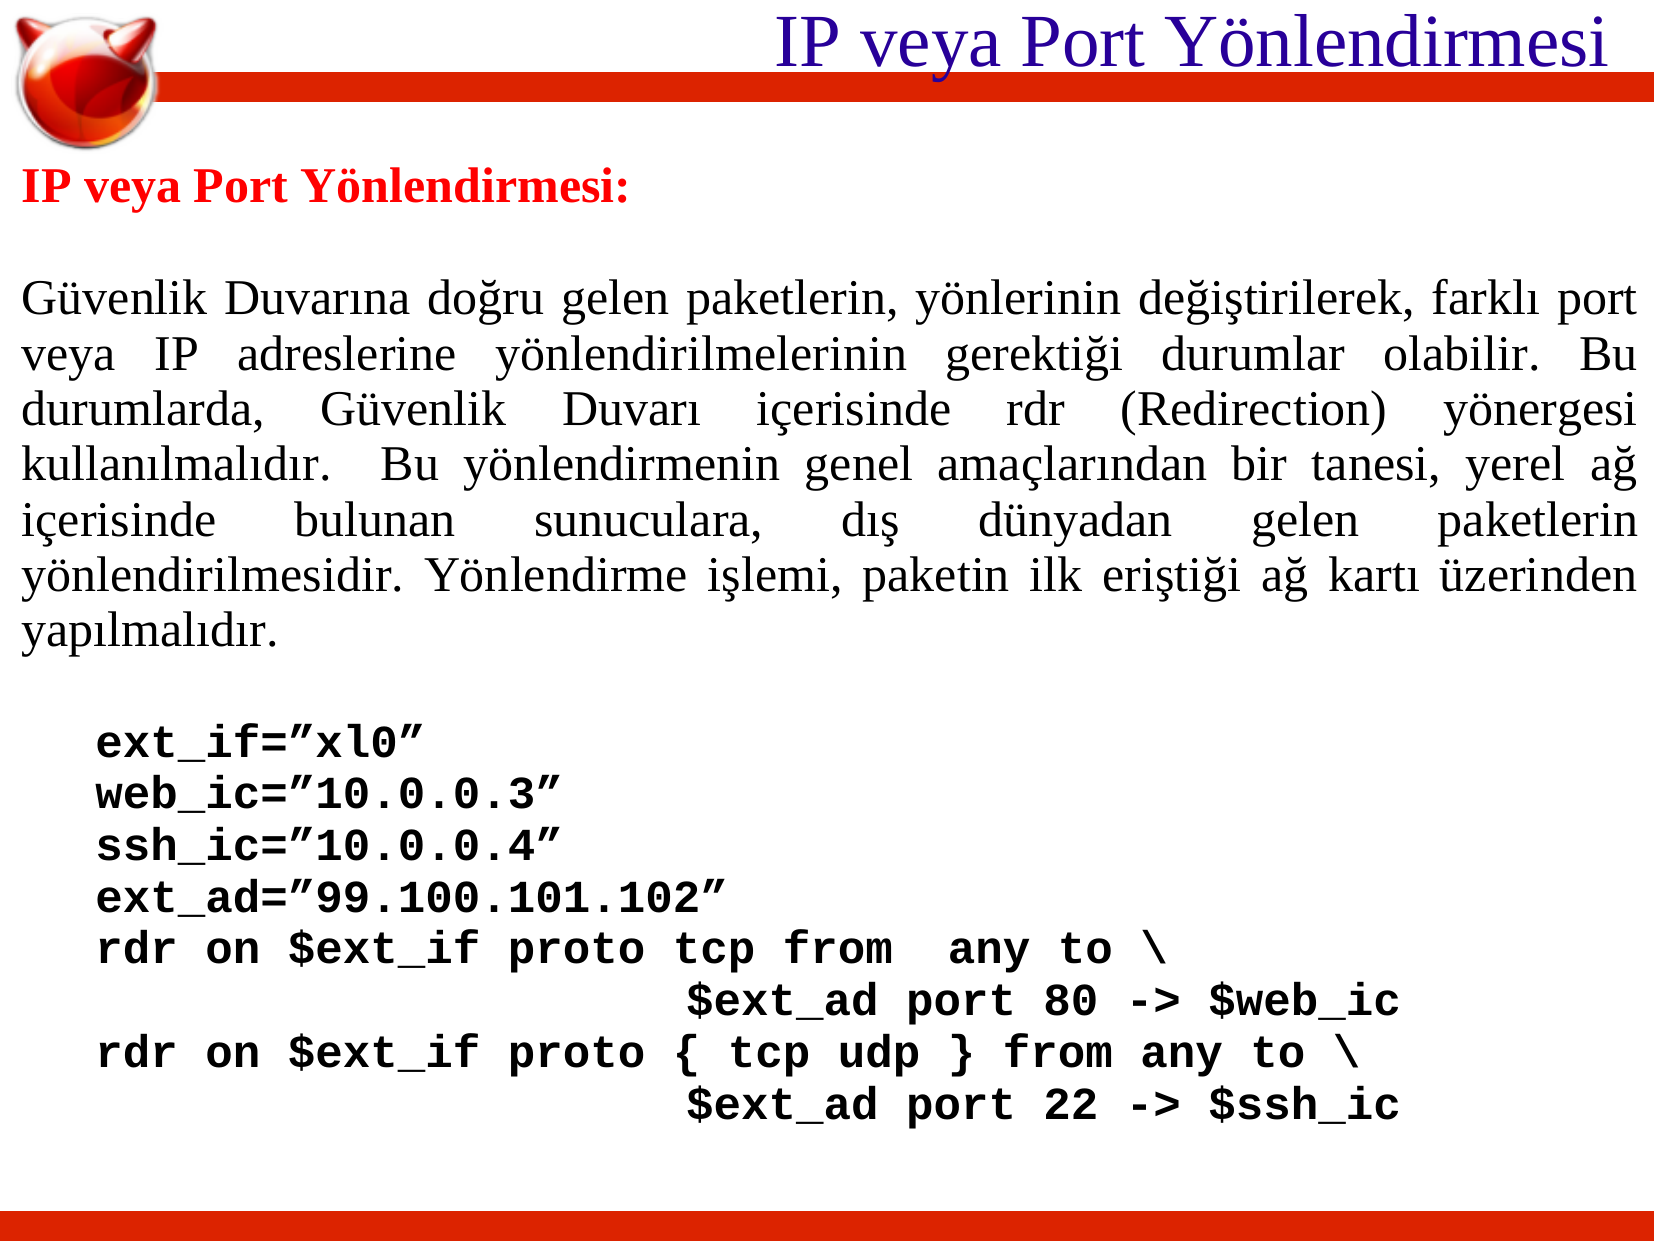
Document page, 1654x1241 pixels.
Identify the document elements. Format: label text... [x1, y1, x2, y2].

text_box IP veya Port Yönlendirmesi: Güvenlik Duvarına doğru gelen paketlerin, yönlerinin değiştirilerek, farklı port veya IP adreslerine yönlendirilmelerinin gerektiği durumlar olabilir. Bu durumlarda, Güvenlik Duvarı içerisinde rdr (Redirection) yönergesi kullanılmalıdır. Bu yönlendirmenin genel amaçlarından bir tanesi, yerel ağ içerisinde bulunan sunuculara, dış dünyadan gelen paketlerin yönlendirilmesidir. Yönlendirme işlemi, paketin ilk eriştiği ağ kartı üzerinden yapılmalıdır. ext_if=”xl0” web_ic=”10.0.0.3” ssh_ic=”10.0.0.4” ext_ad=”99.100.101.102” rdr on $ext_if proto tcp from any to \ $ext_ad port 80 -> $web_ic rdr on $ext_if proto { tcp udp } from any to \ $ext_ad port 22 -> $ssh_ic [21, 158, 1639, 1200]
text_box IP veya Port Yönlendirmesi [714, 0, 1648, 84]
text_box [0, 1211, 1654, 1241]
text_box [165, 72, 1654, 102]
picture [10, 12, 165, 154]
